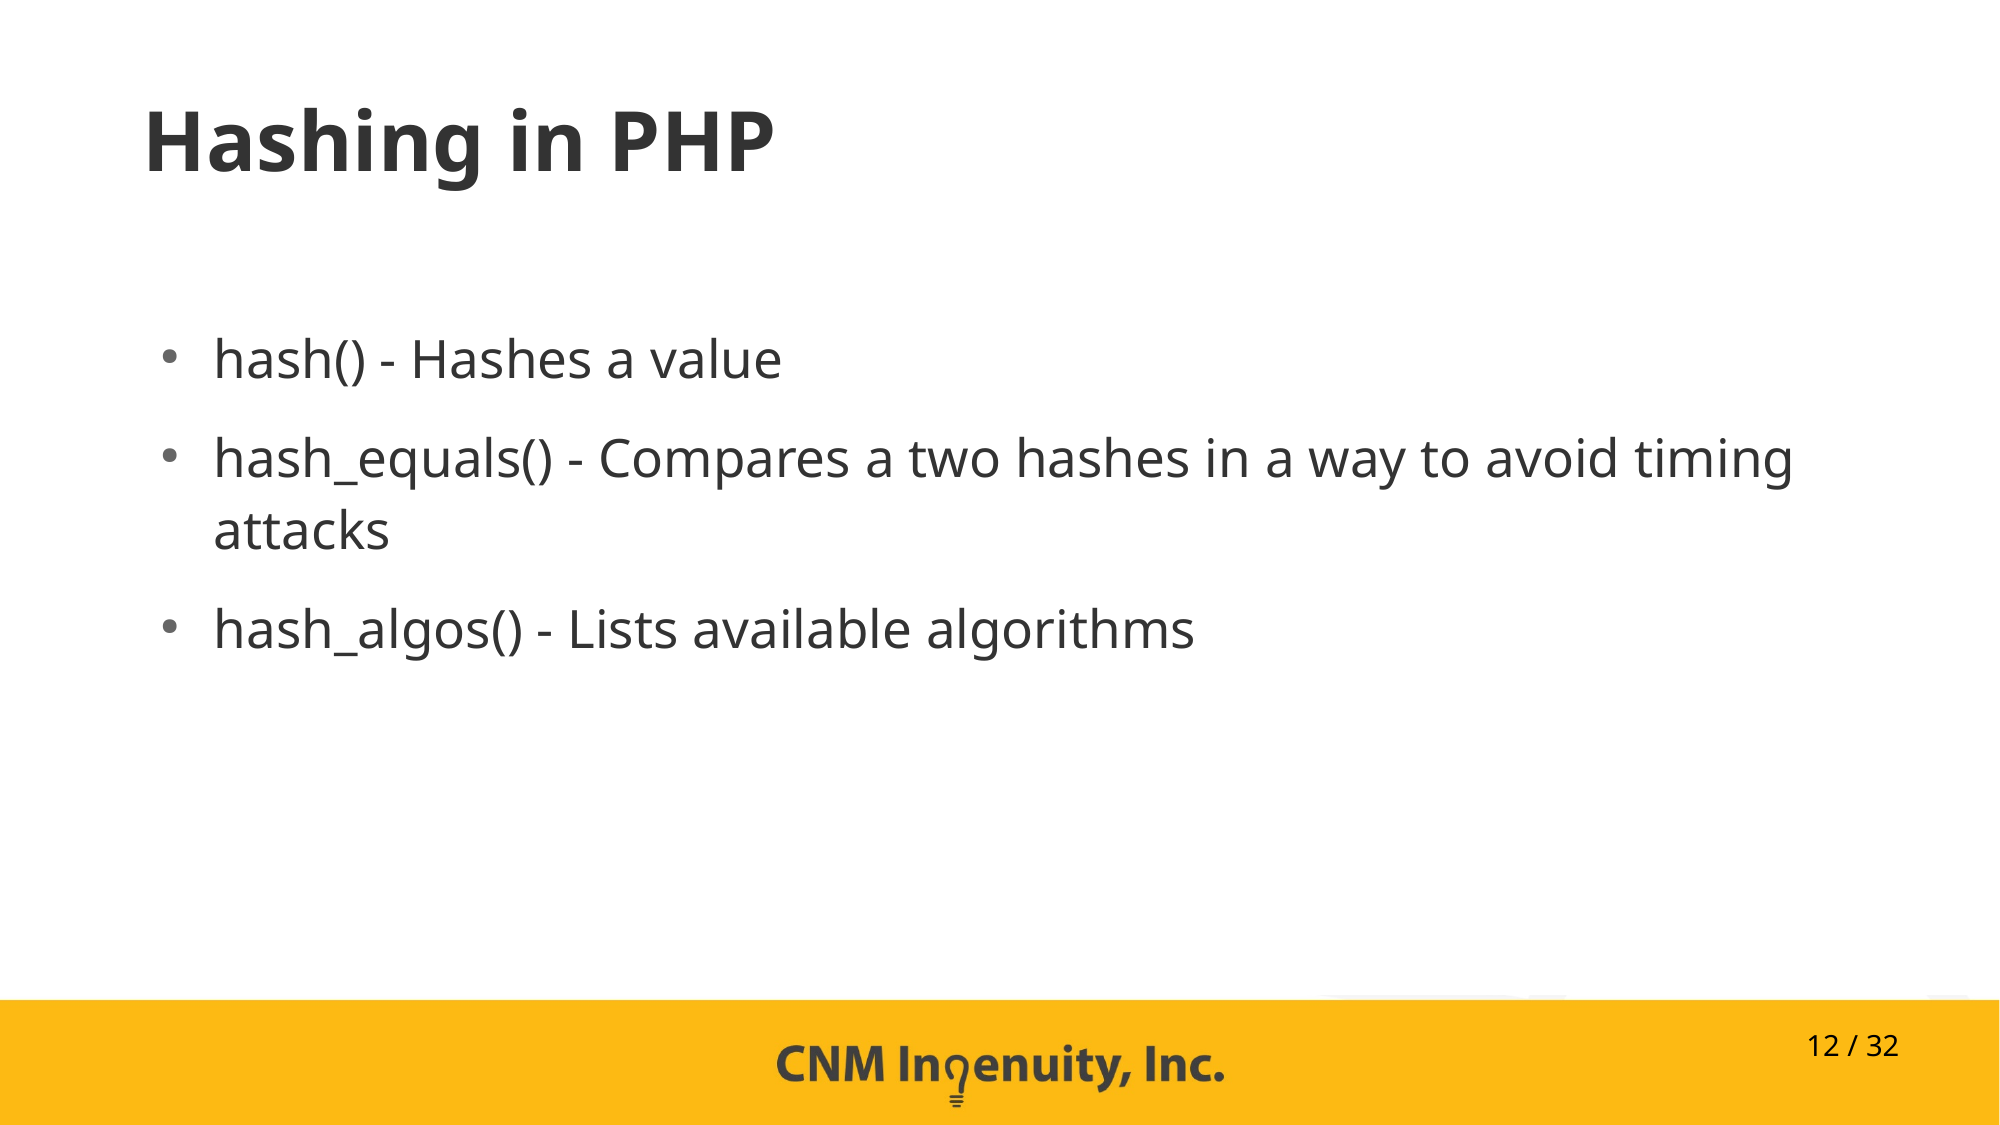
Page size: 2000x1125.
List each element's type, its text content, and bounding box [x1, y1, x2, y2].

title Hashing in PHP [142, 44, 1900, 233]
list hash() - Hashes a value hash_equals() - Compares a two hashes in a way to avoid timing attacks hash_algos() - Lists available algorithms [142, 321, 1857, 974]
